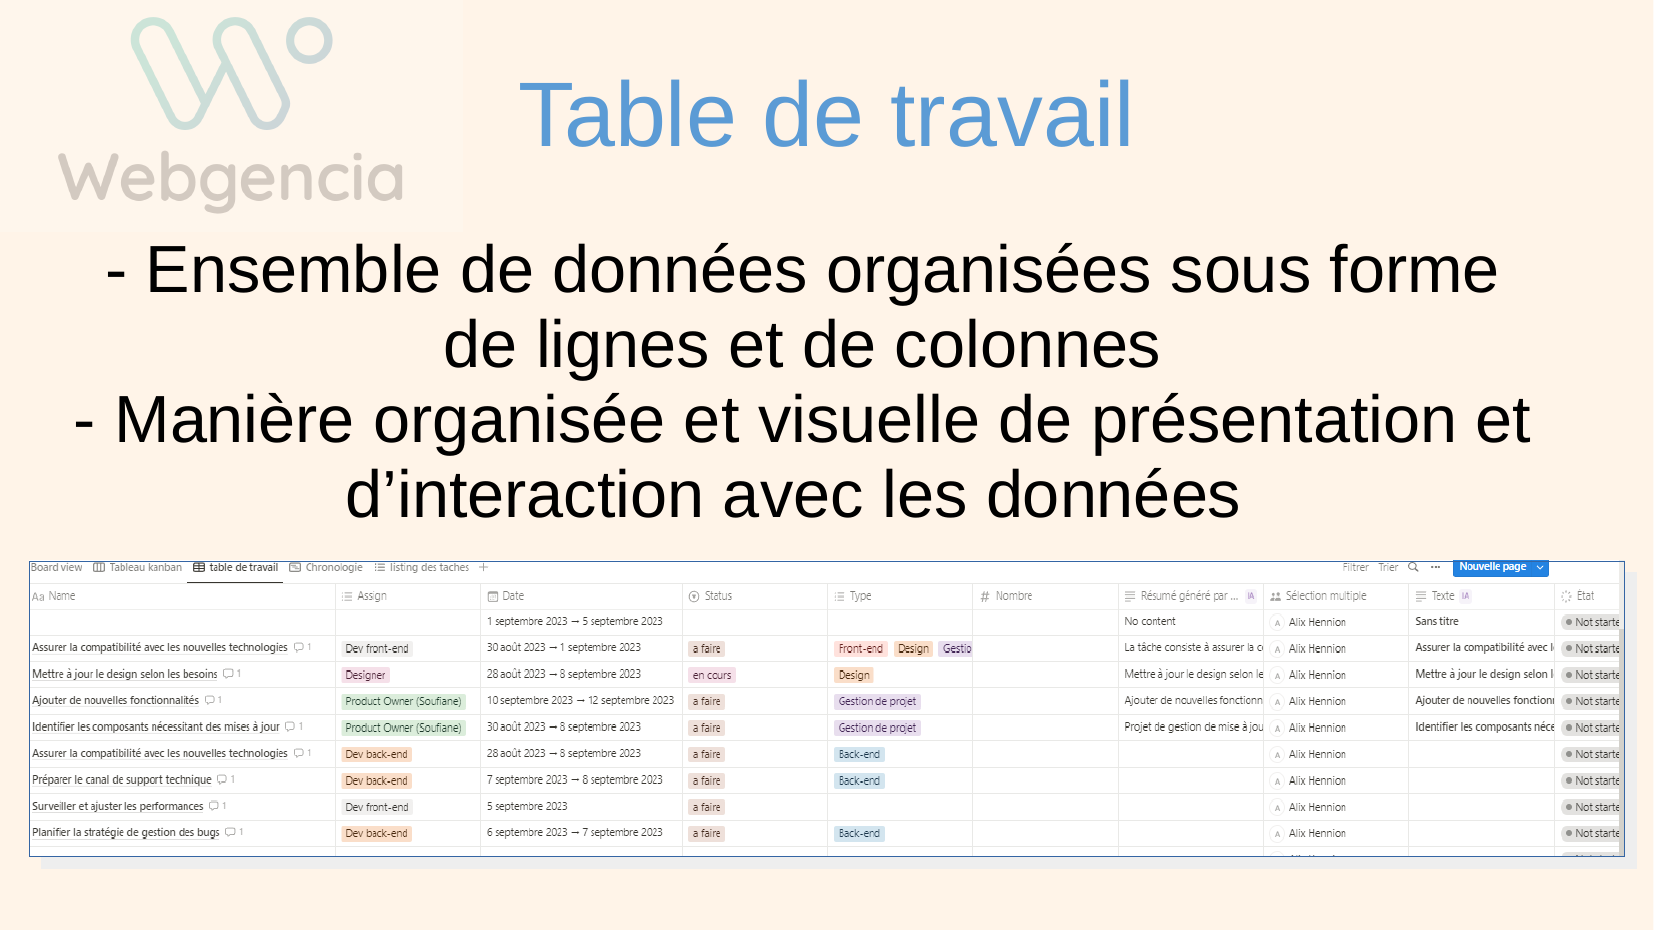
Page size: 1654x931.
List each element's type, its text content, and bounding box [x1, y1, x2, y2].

picture [0, 0, 463, 232]
title Table de travail [463, 37, 1571, 193]
subtitle - Ensemble de données organisées sous forme de lignes et de colonnes - Manière organisée et visuelle de présentation et d’interaction avec les données [59, 232, 1548, 532]
picture [29, 560, 1625, 857]
